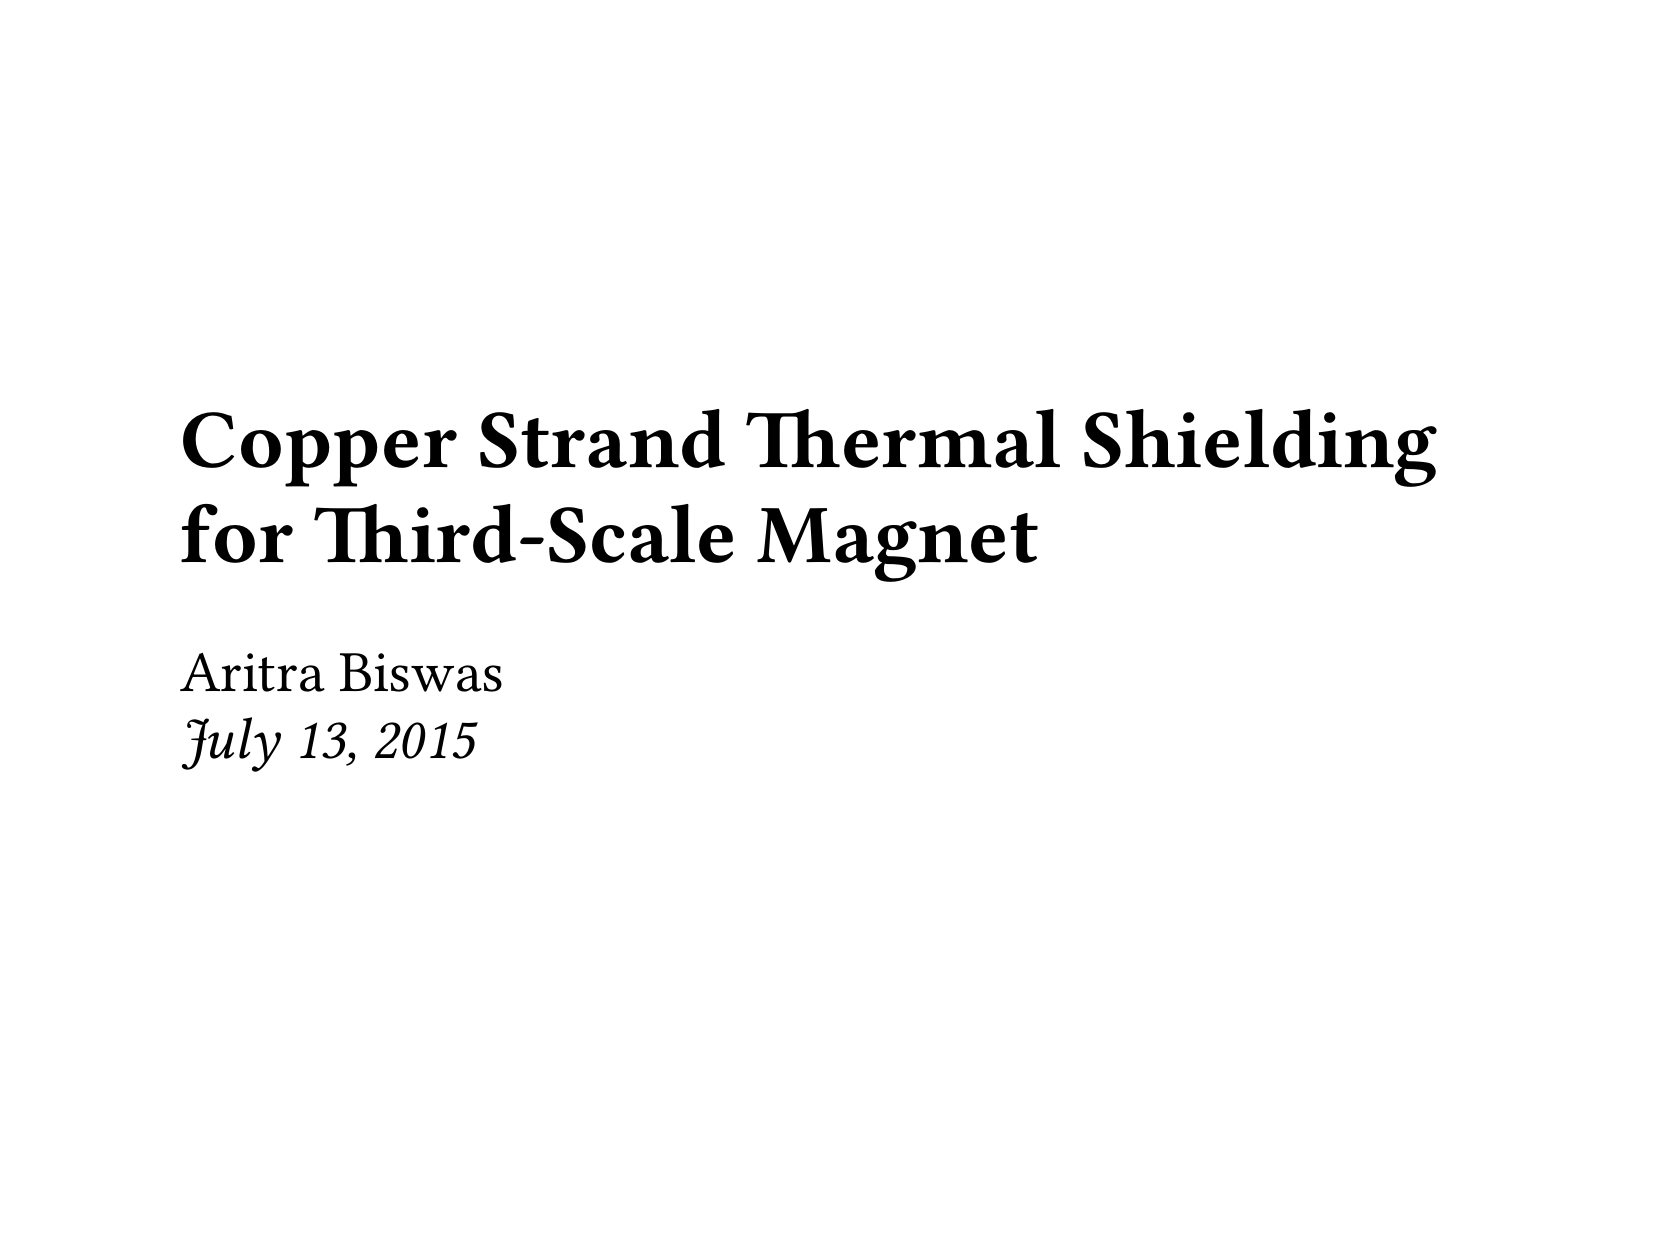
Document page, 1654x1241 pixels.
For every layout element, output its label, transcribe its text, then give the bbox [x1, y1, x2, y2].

subtitle Copper Strand Thermal Shielding for Third-Scale Magnet Aritra Biswas July 13, 2015 [179, 102, 1485, 1063]
